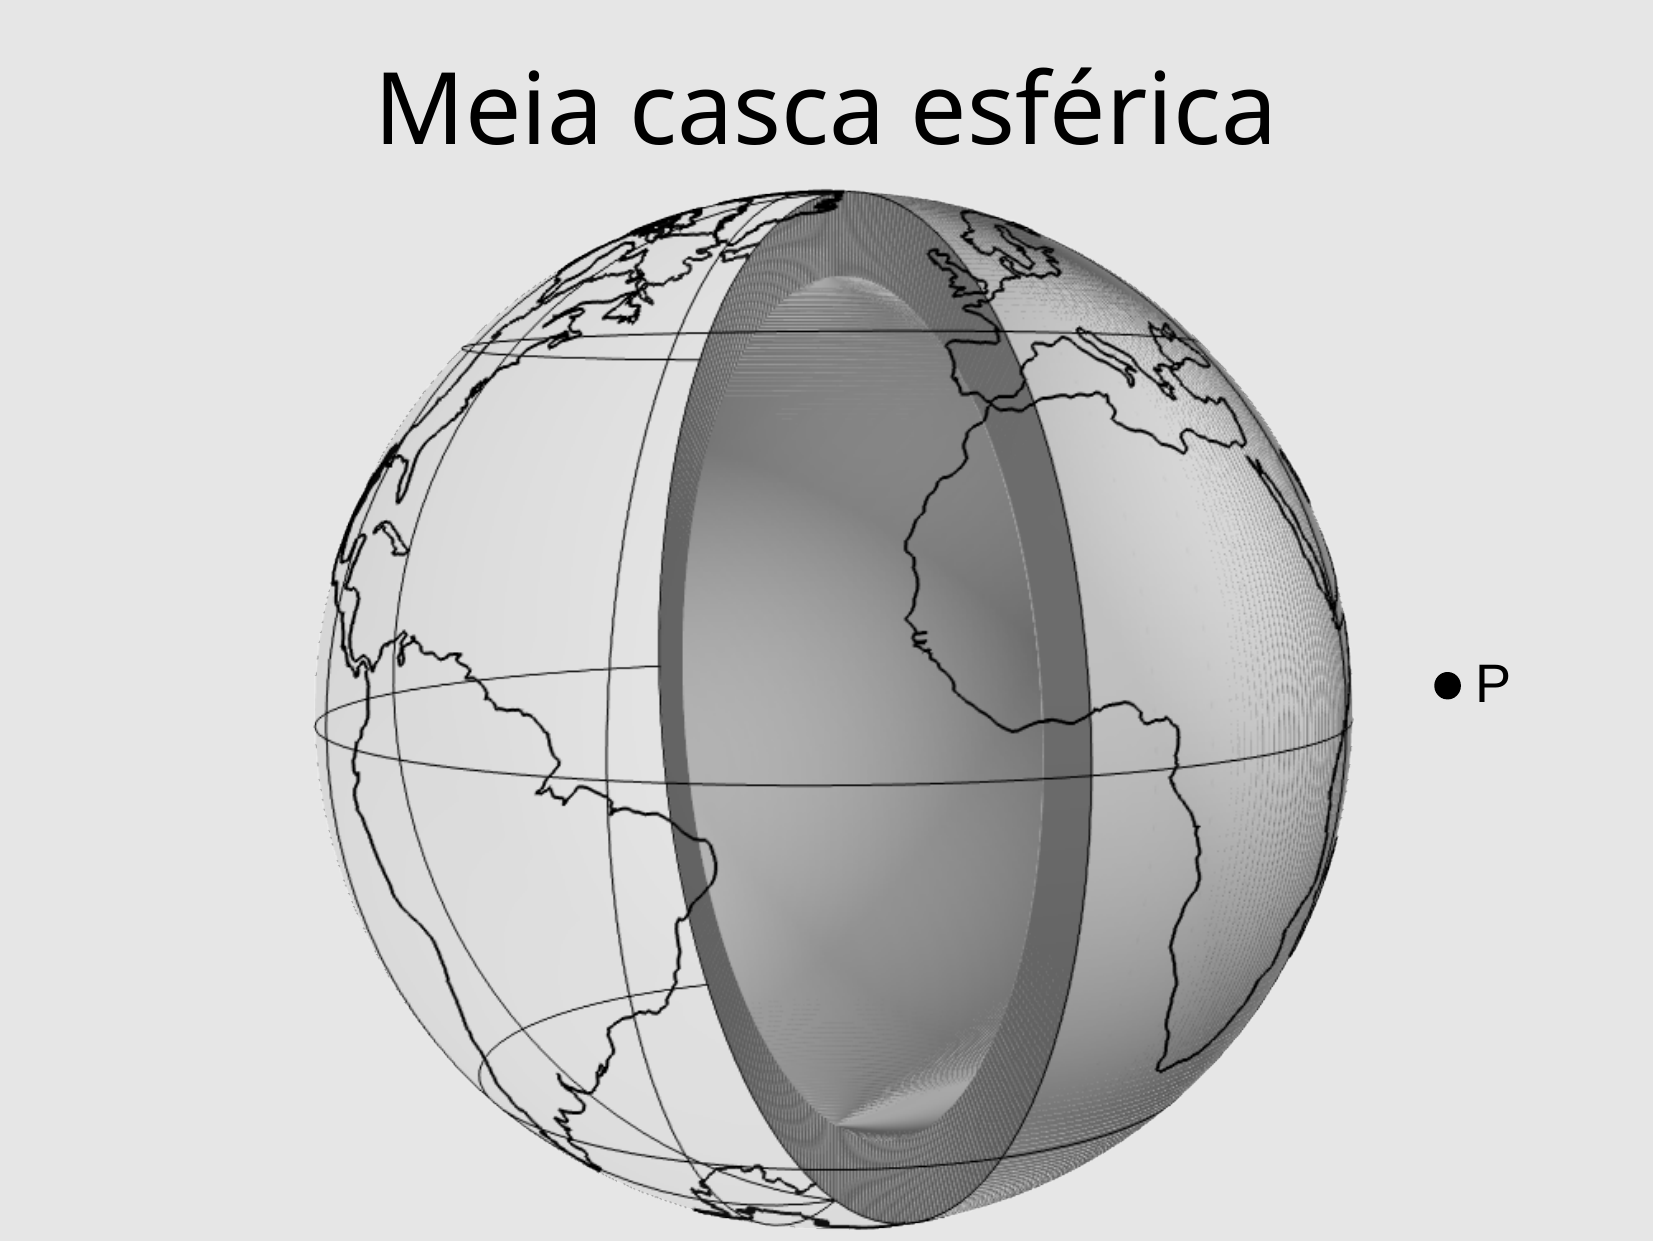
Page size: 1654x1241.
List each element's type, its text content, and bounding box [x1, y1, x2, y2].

picture [150, 90, 1470, 1241]
title Meia casca esférica [82, 2, 1571, 210]
text_box P [1460, 645, 1527, 722]
